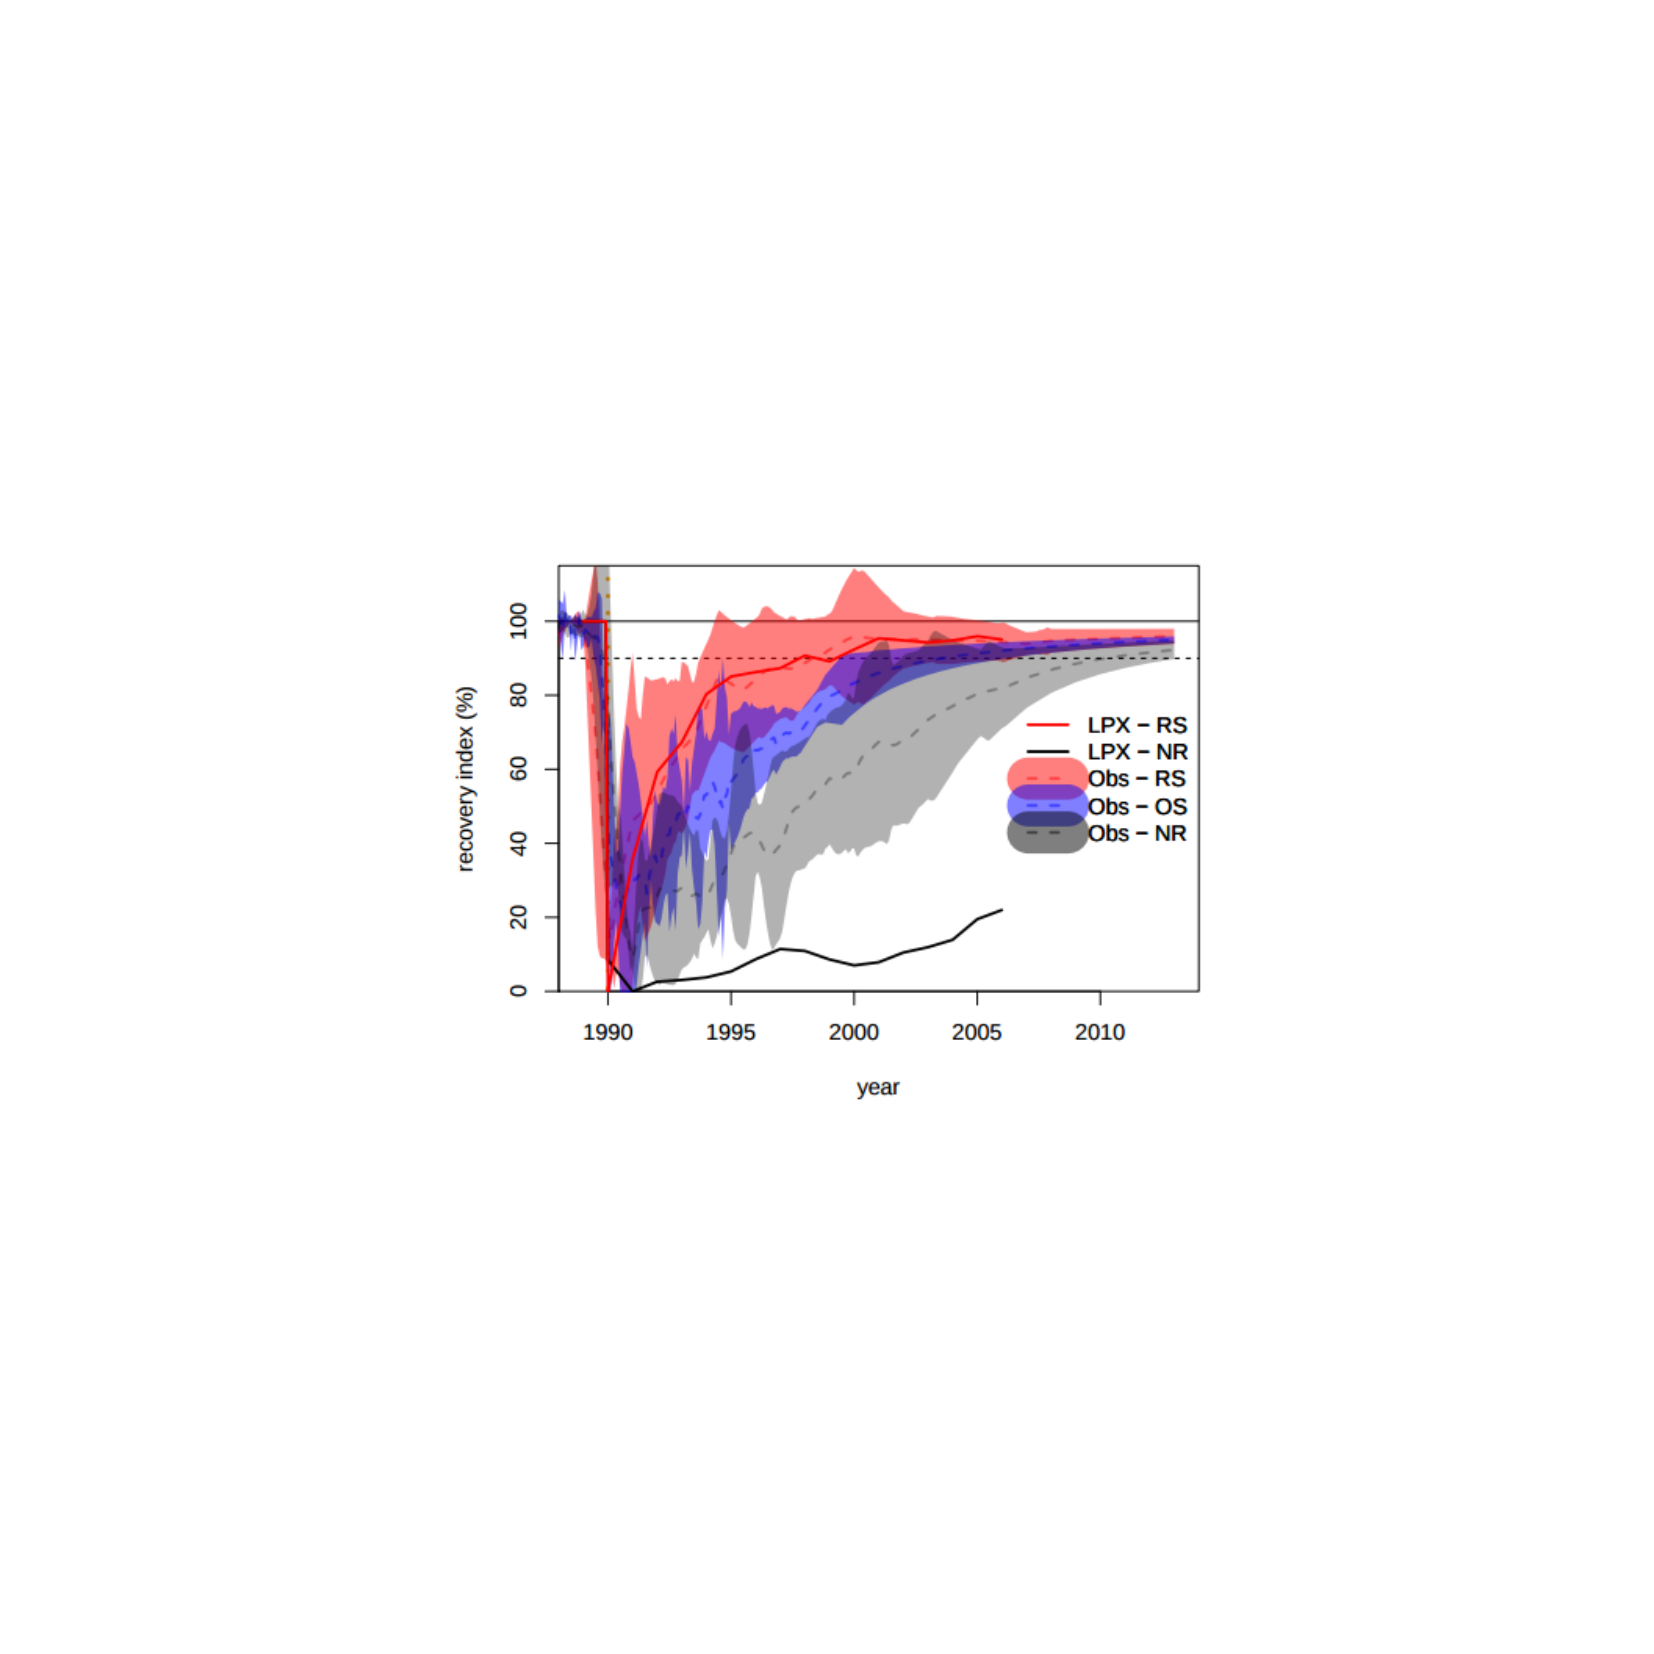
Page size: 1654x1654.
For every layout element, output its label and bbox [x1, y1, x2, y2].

picture [448, 553, 1216, 1112]
